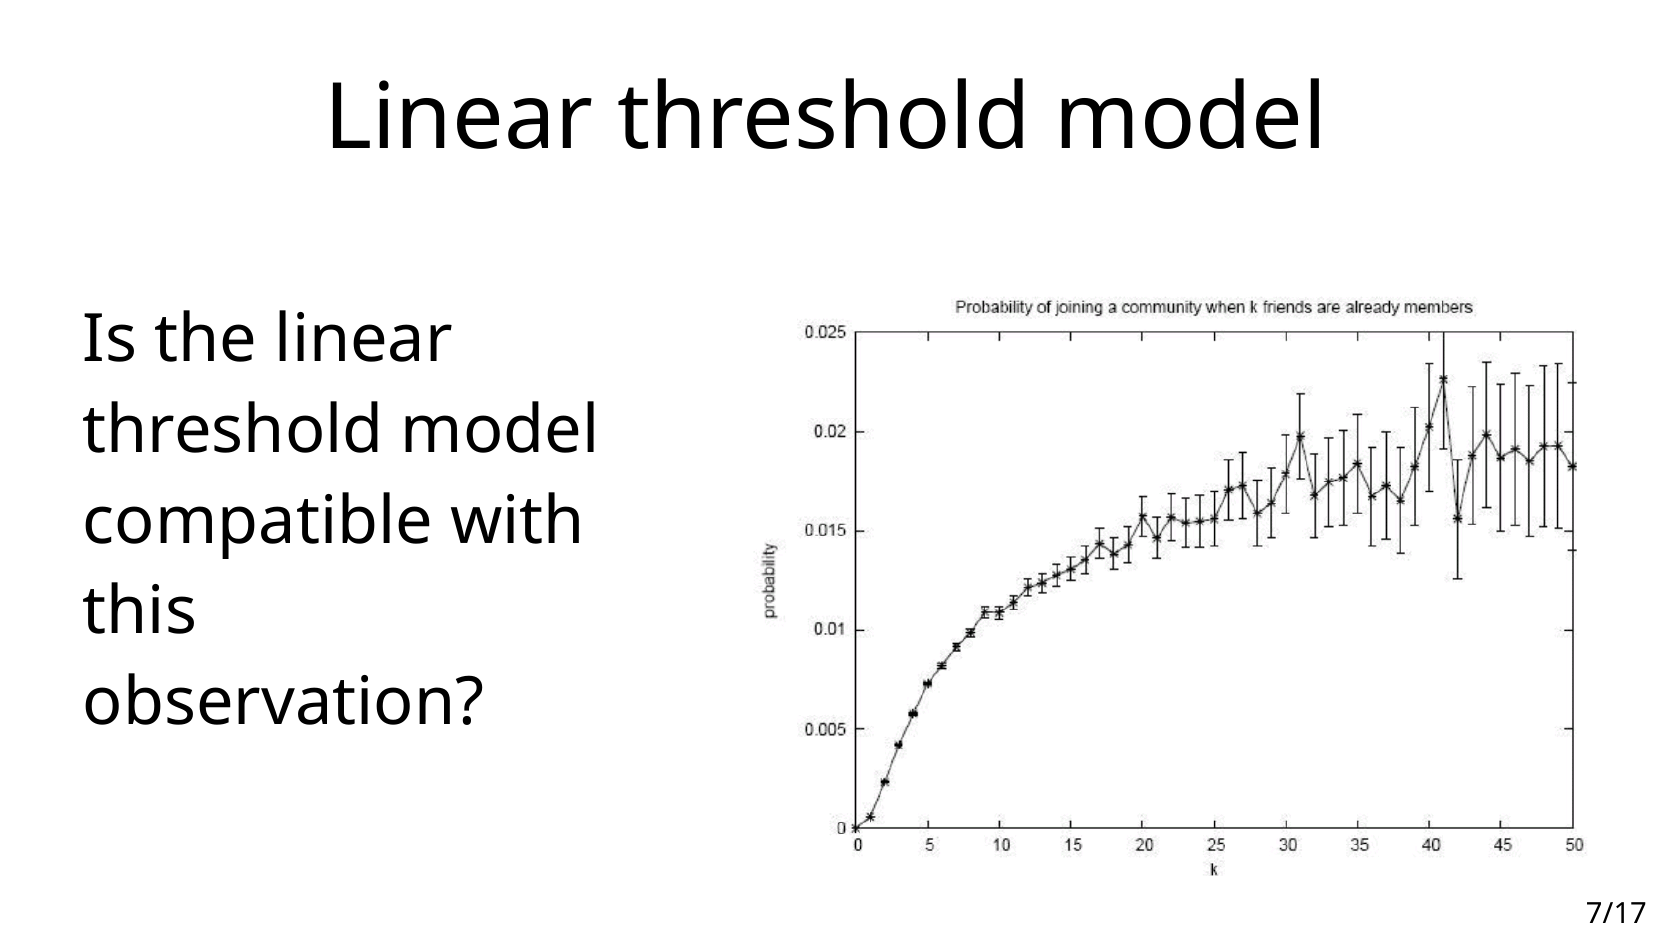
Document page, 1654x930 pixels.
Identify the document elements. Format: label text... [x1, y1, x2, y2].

list Is the linear threshold model compatible with this observation? [82, 290, 616, 930]
picture [735, 269, 1598, 876]
title Linear threshold model [82, 1, 1571, 225]
